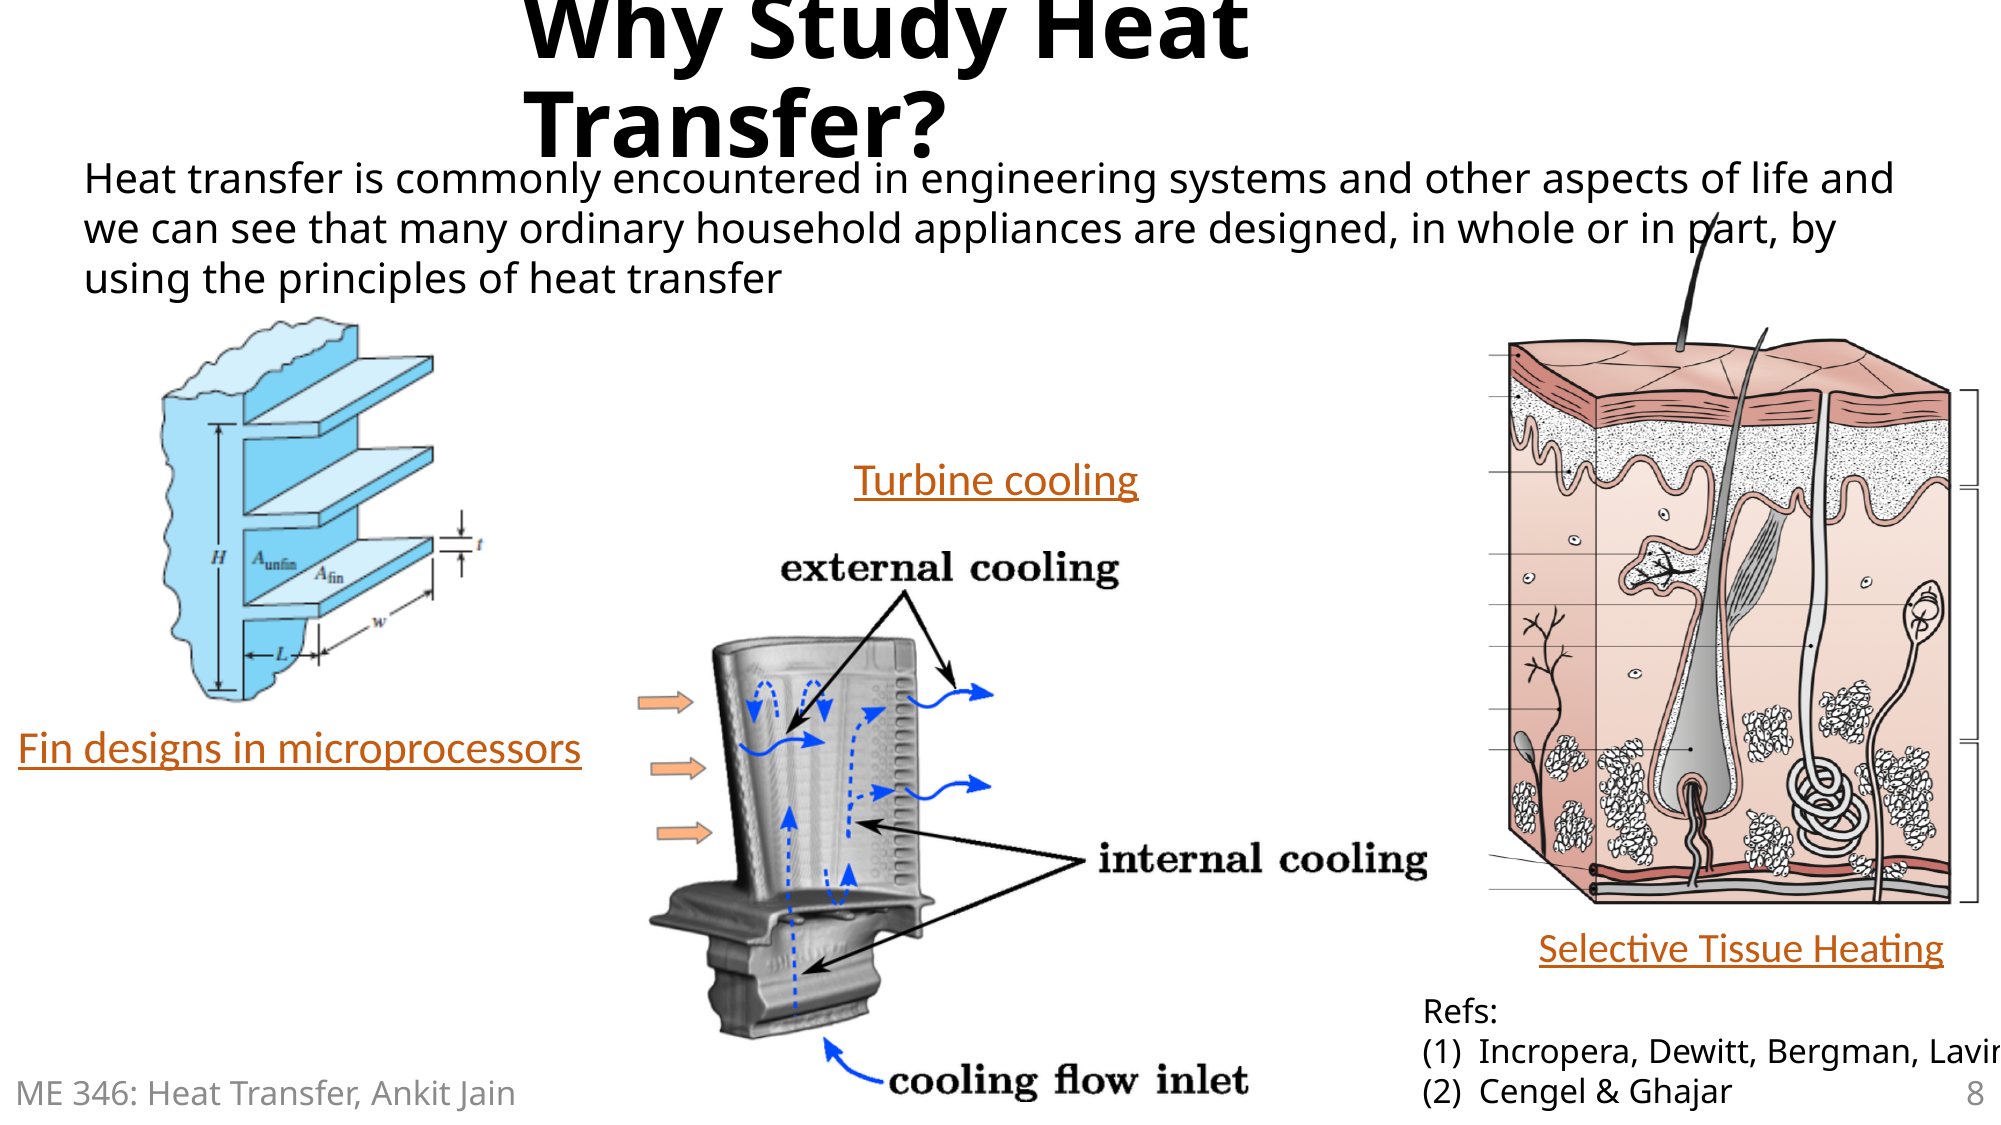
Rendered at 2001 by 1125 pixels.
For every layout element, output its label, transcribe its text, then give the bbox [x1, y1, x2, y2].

text_box Fin designs in microprocessors [3, 710, 598, 781]
title Why Study Heat Transfer? [507, 0, 1582, 144]
picture [104, 310, 496, 710]
picture [633, 551, 1428, 1102]
text_box Heat transfer is commonly encountered in engineering systems and other aspects of life and we can see that many ordinary household appliances are designed, in whole or in part, by using the principles of heat transfer [68, 144, 1924, 310]
text_box Refs: Incropera, Dewitt, Bergman, Lavine Cengel & Ghajar [1407, 982, 2000, 1118]
text_box Turbine cooling [838, 442, 1154, 513]
text_box Selective Tissue Heating [1523, 912, 1960, 978]
picture [1488, 185, 1986, 920]
